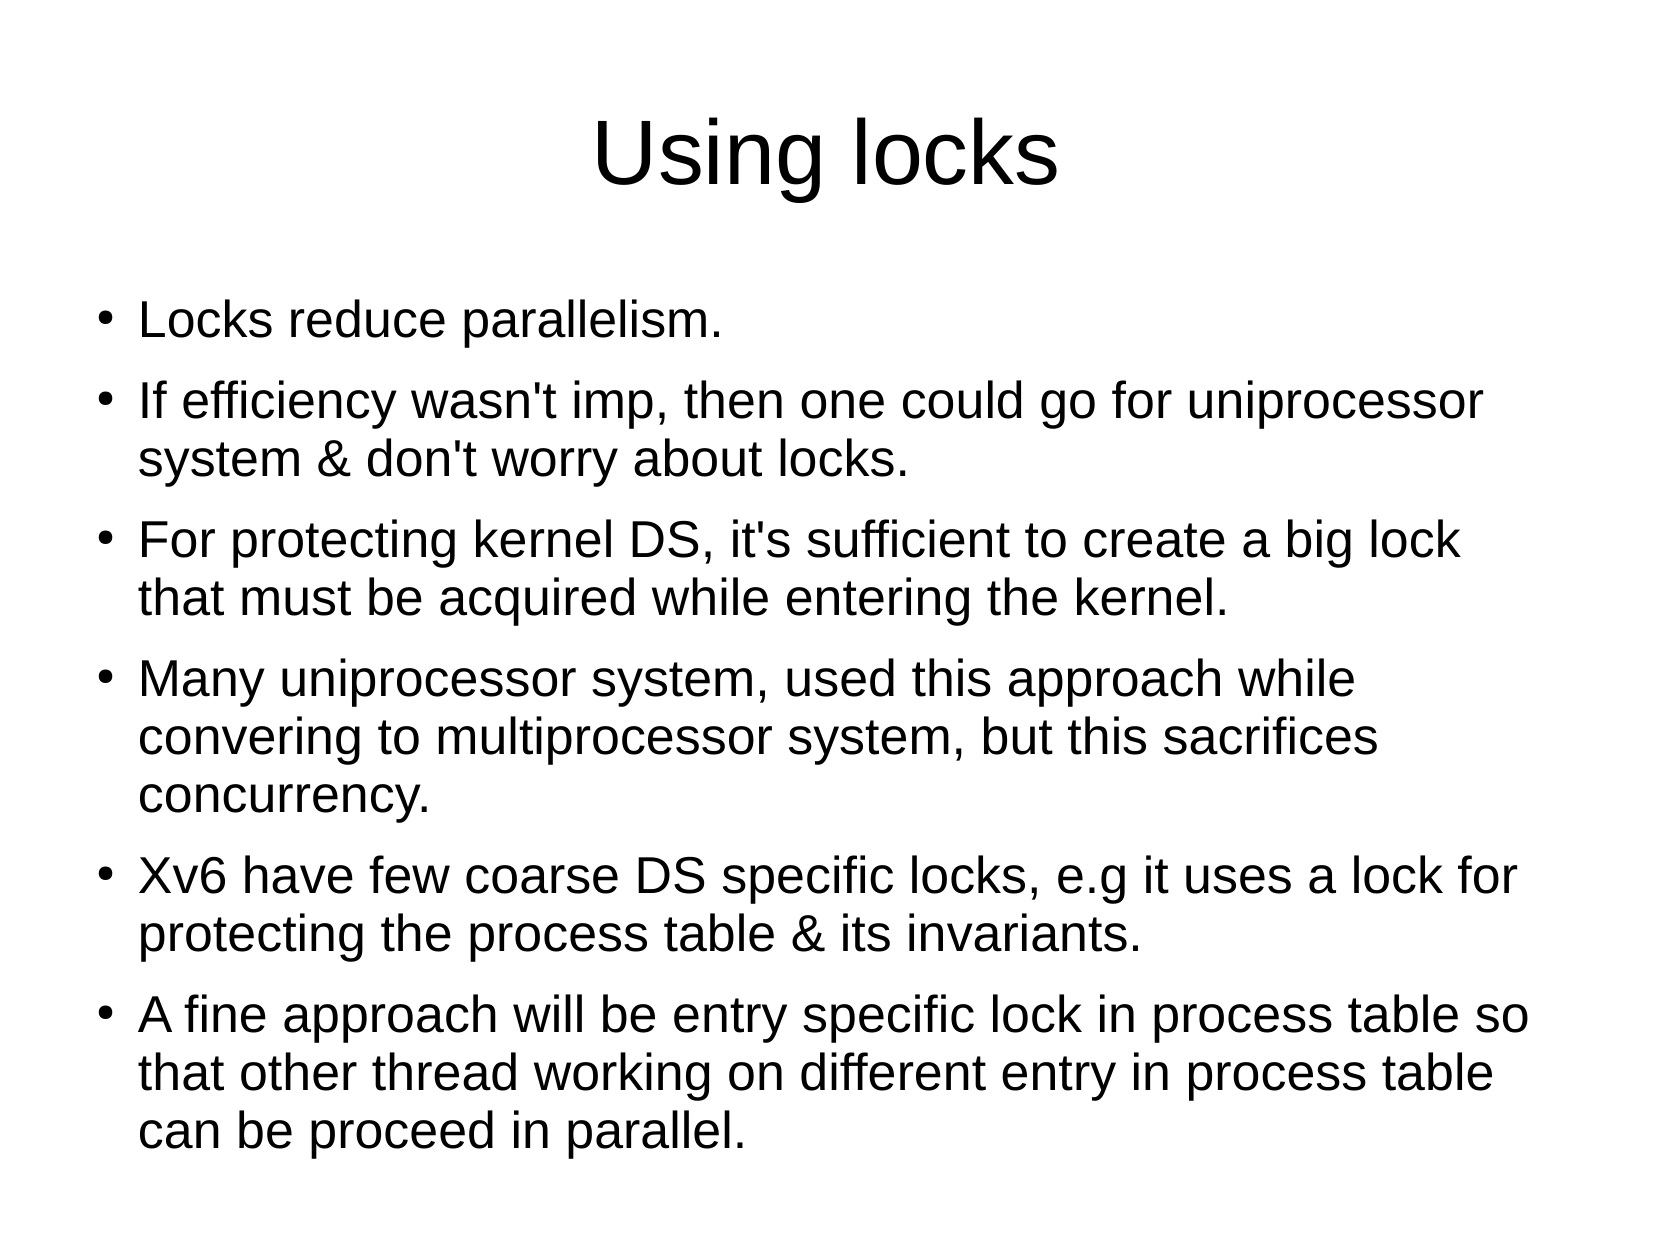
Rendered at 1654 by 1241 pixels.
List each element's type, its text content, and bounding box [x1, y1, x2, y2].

title Using locks [82, 49, 1571, 257]
list Locks reduce parallelism. If efficiency wasn't imp, then one could go for uniprocessor system & don't worry about locks. For protecting kernel DS, it's sufficient to create a big lock that must be acquired while entering the kernel. Many uniprocessor system, used this approach while convering to multiprocessor system, but this sacrifices concurrency. Xv6 have few coarse DS specific locks, e.g it uses a lock for protecting the process table & its invariants. A fine approach will be entry specific lock in process table so that other thread working on different entry in process table can be proceed in parallel. [82, 290, 1538, 1170]
